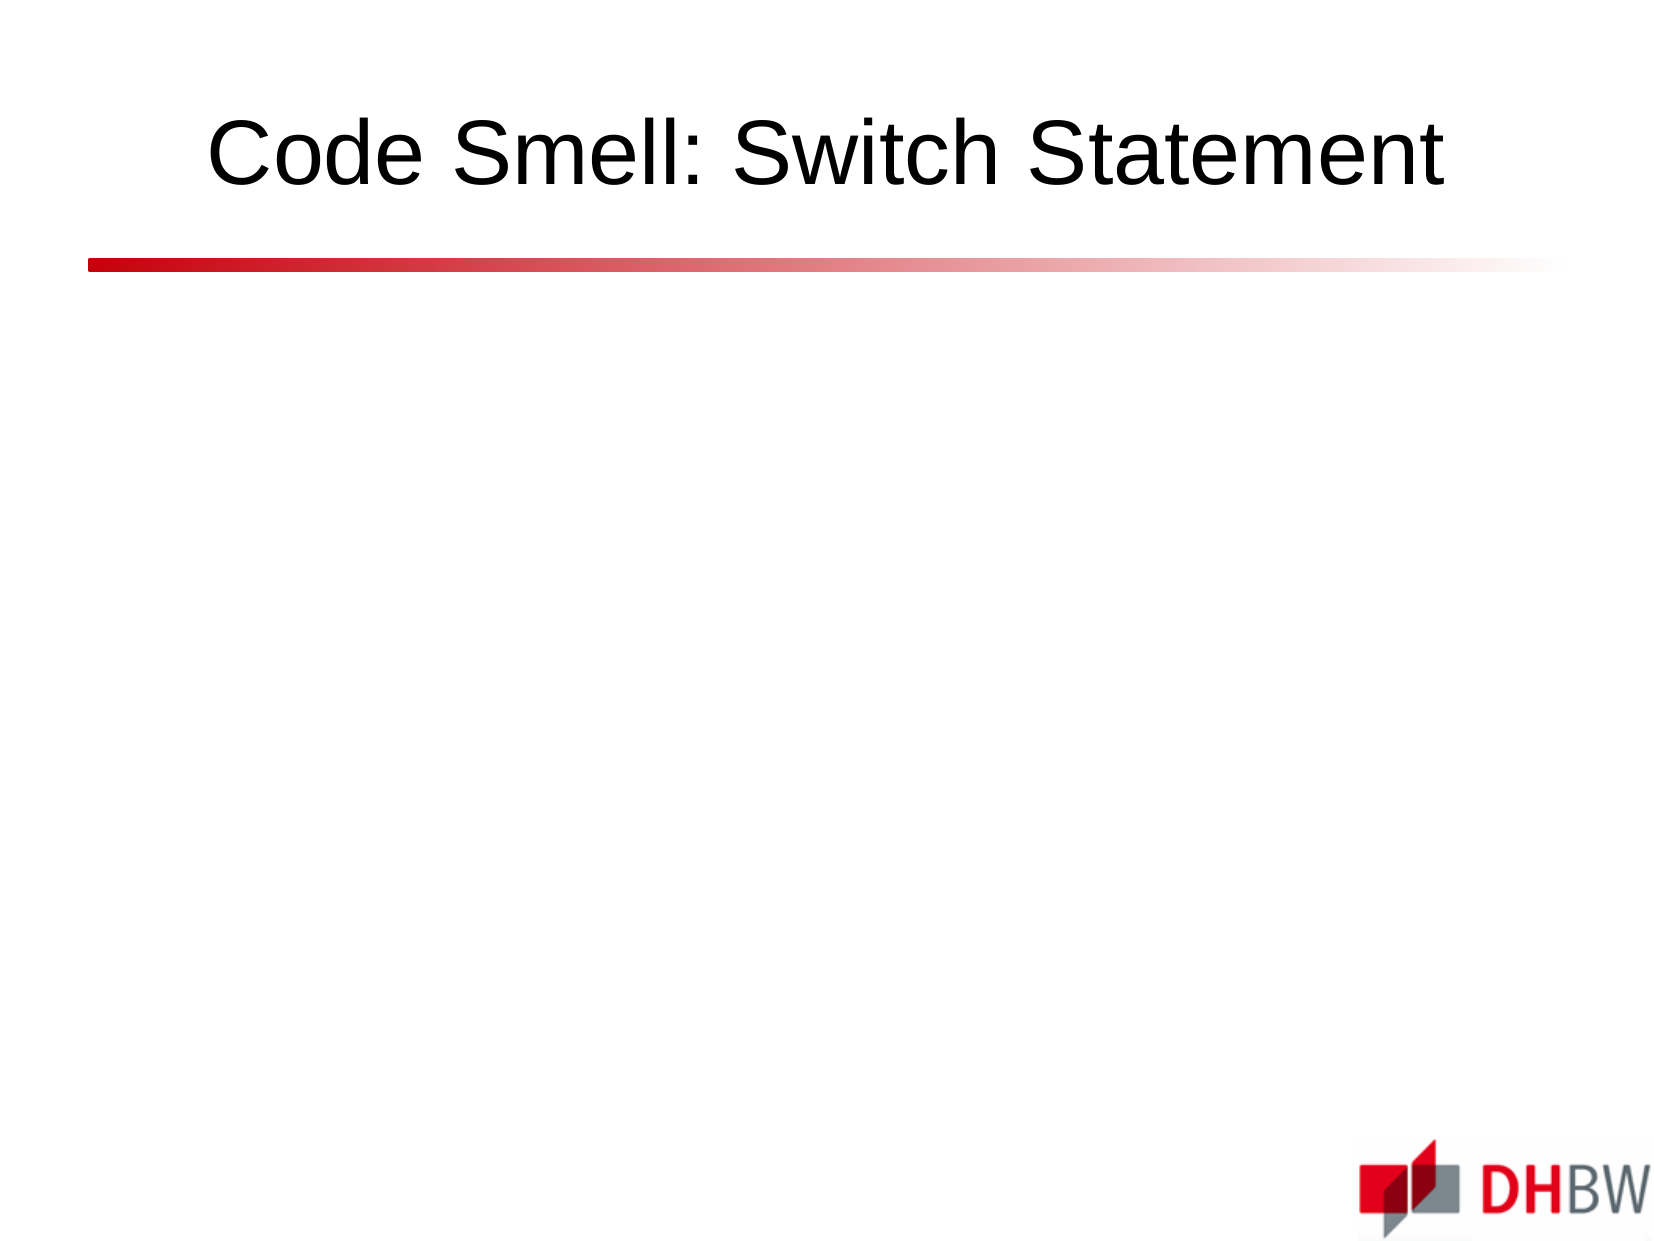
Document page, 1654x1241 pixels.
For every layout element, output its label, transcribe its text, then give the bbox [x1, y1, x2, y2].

picture [1358, 1137, 1652, 1241]
title Code Smell: Switch Statement [82, 56, 1571, 250]
